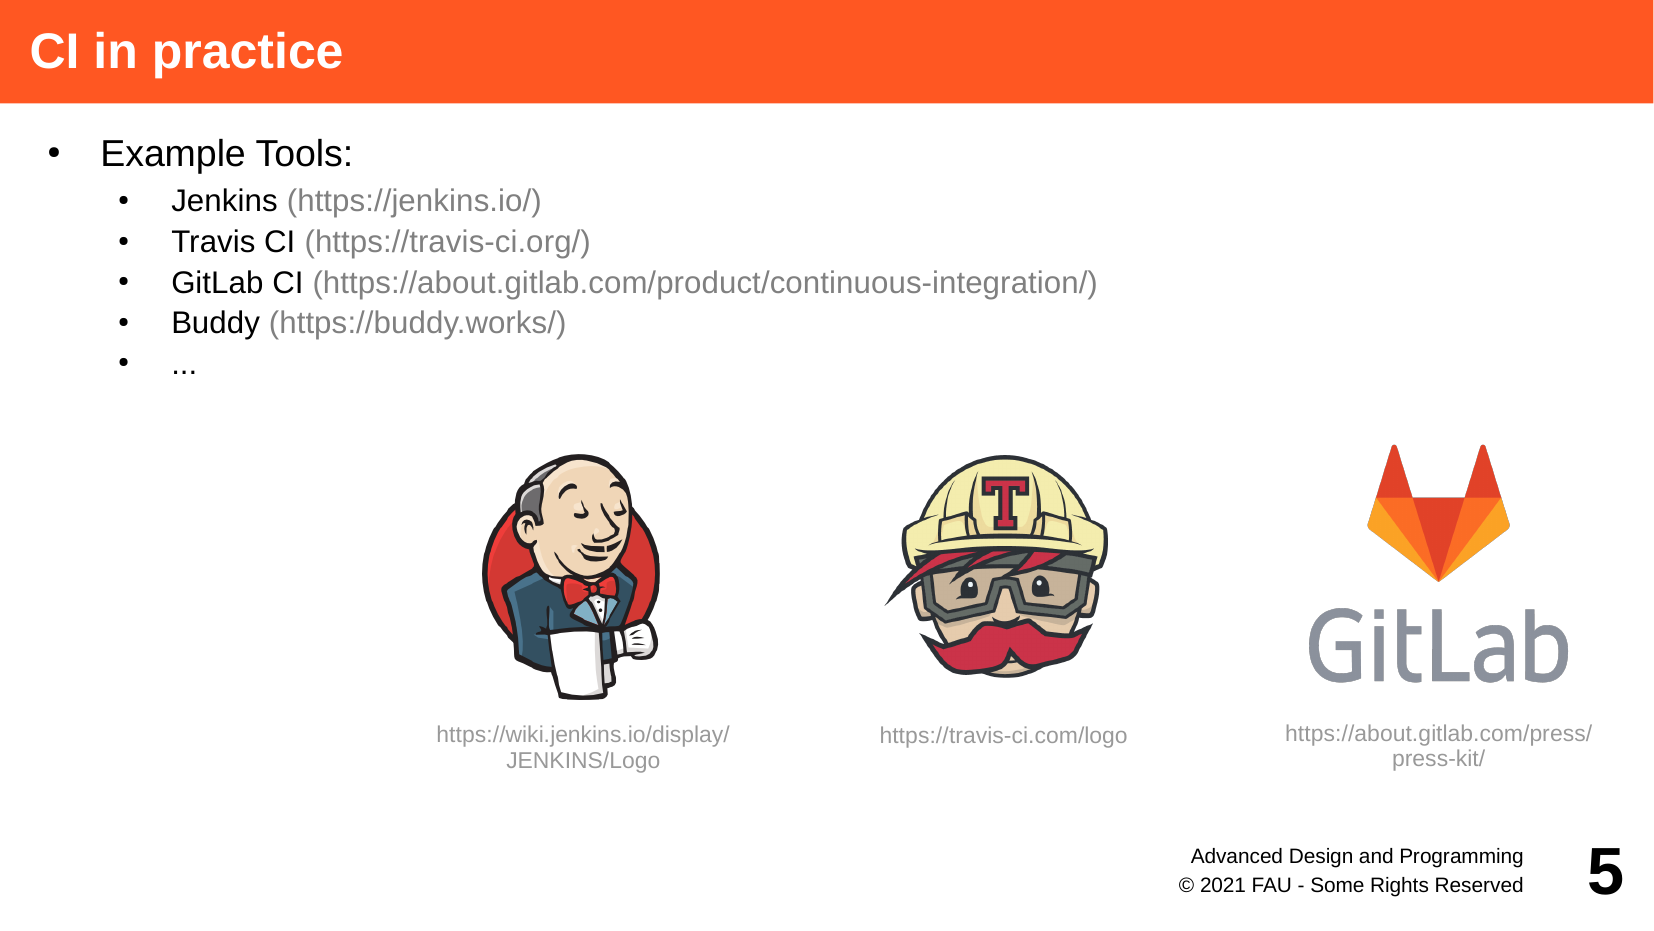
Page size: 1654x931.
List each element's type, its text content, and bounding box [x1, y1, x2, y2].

title CI in practice [0, 0, 1654, 104]
text_box https://about.gitlab.com/press/press-kit/ [1257, 708, 1620, 784]
list Example Tools: Jenkins (https://jenkins.io/) Travis CI (https://travis-ci.org/) GitLab CI (https://about.gitlab.com/product/continuous-integration/) Buddy (https://buddy.works/) ... [29, 132, 1625, 813]
text_box https://travis-ci.com/logo [822, 711, 1185, 761]
picture [884, 455, 1108, 678]
picture [482, 454, 660, 700]
text_box https://wiki.jenkins.io/display/JENKINS/Logo [402, 710, 765, 786]
picture [1257, 390, 1620, 708]
